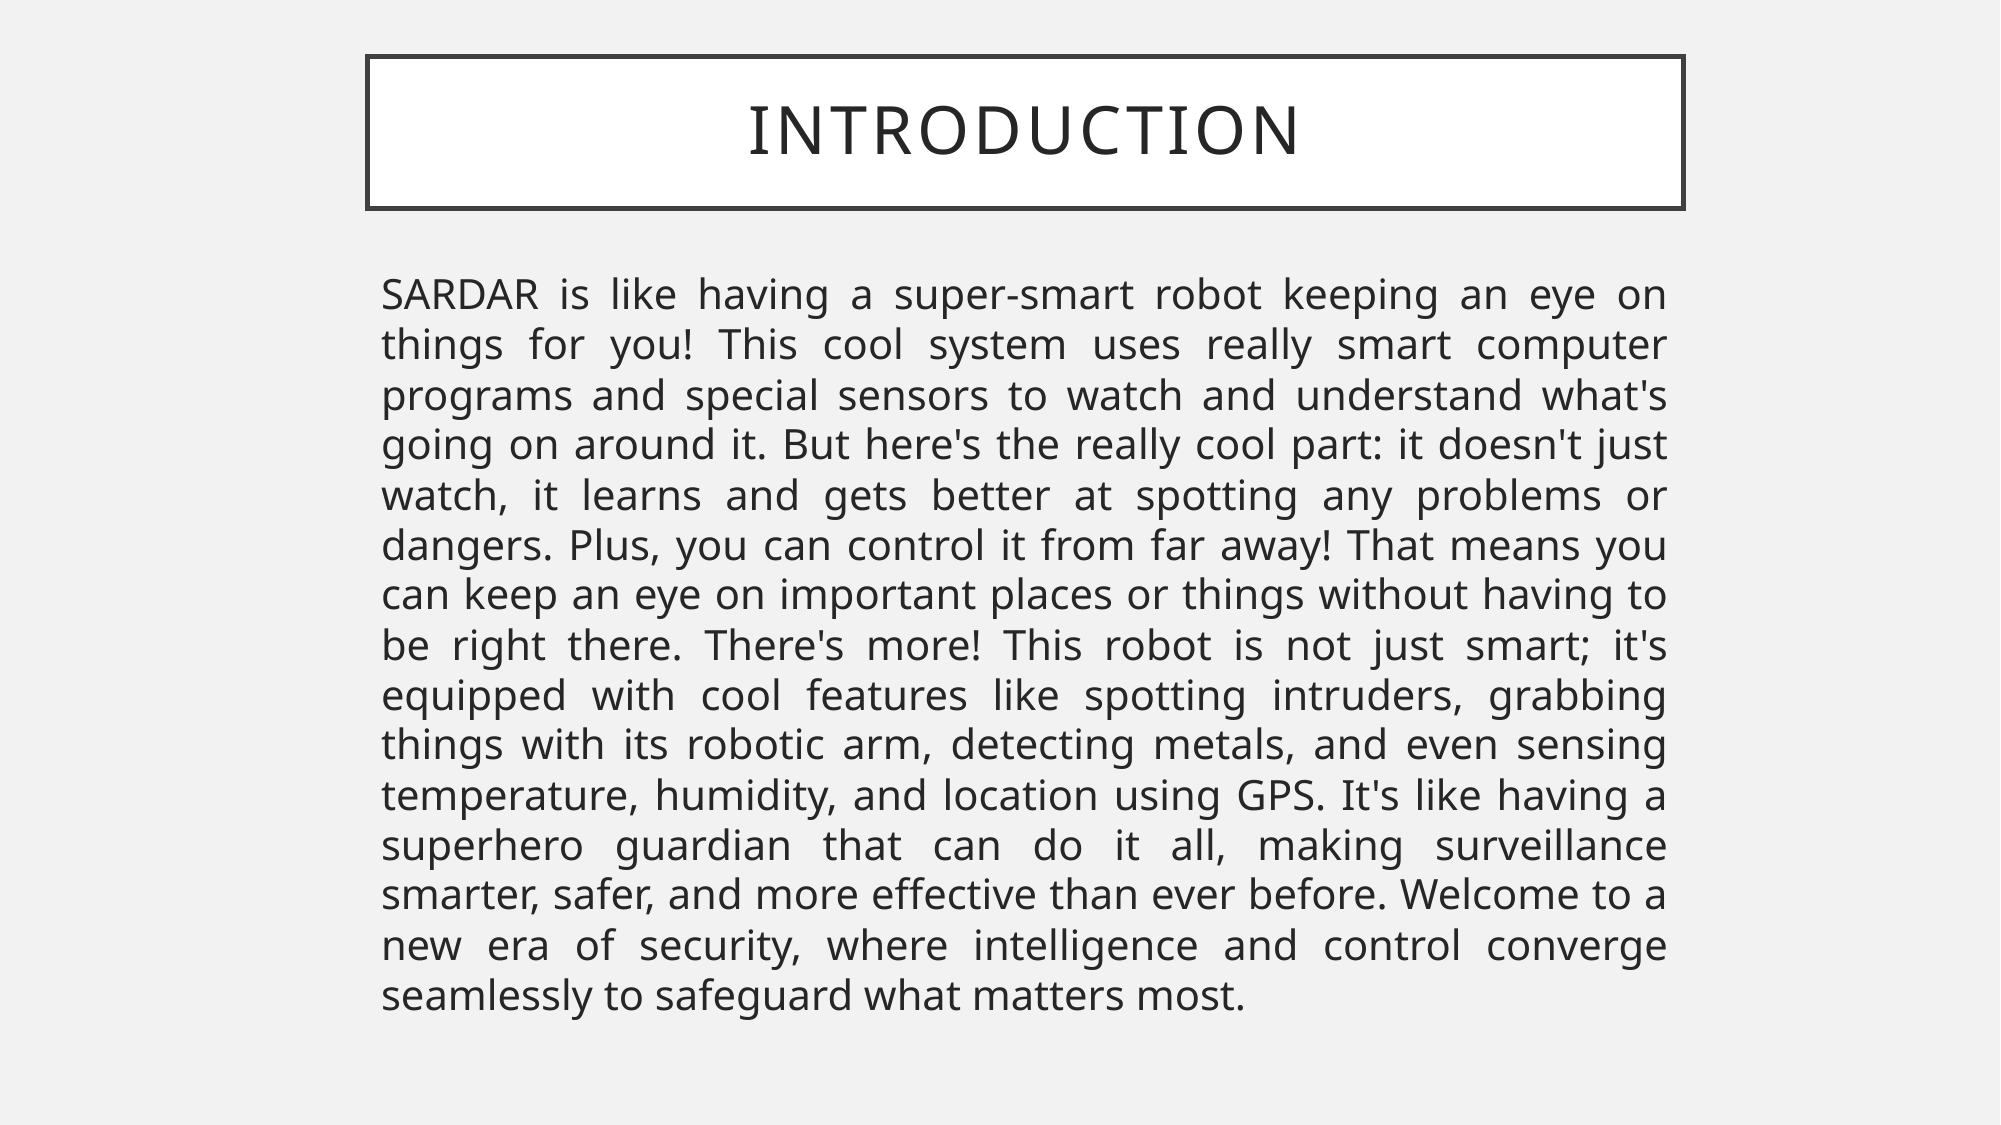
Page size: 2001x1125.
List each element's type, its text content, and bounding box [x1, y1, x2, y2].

title INTRODUCTION [367, 56, 1684, 209]
list SARDAR is like having a super-smart robot keeping an eye on things for you! This cool system uses really smart computer programs and special sensors to watch and understand what's going on around it. But here's the really cool part: it doesn't just watch, it learns and gets better at spotting any problems or dangers. Plus, you can control it from far away! That means you can keep an eye on important places or things without having to be right there. There's more! This robot is not just smart; it's equipped with cool features like spotting intruders, grabbing things with its robotic arm, detecting metals, and even sensing temperature, humidity, and location using GPS. It's like having a superhero guardian that can do it all, making surveillance smarter, safer, and more effective than ever before. Welcome to a new era of security, where intelligence and control converge seamlessly to safeguard what matters most. [366, 260, 1684, 1069]
